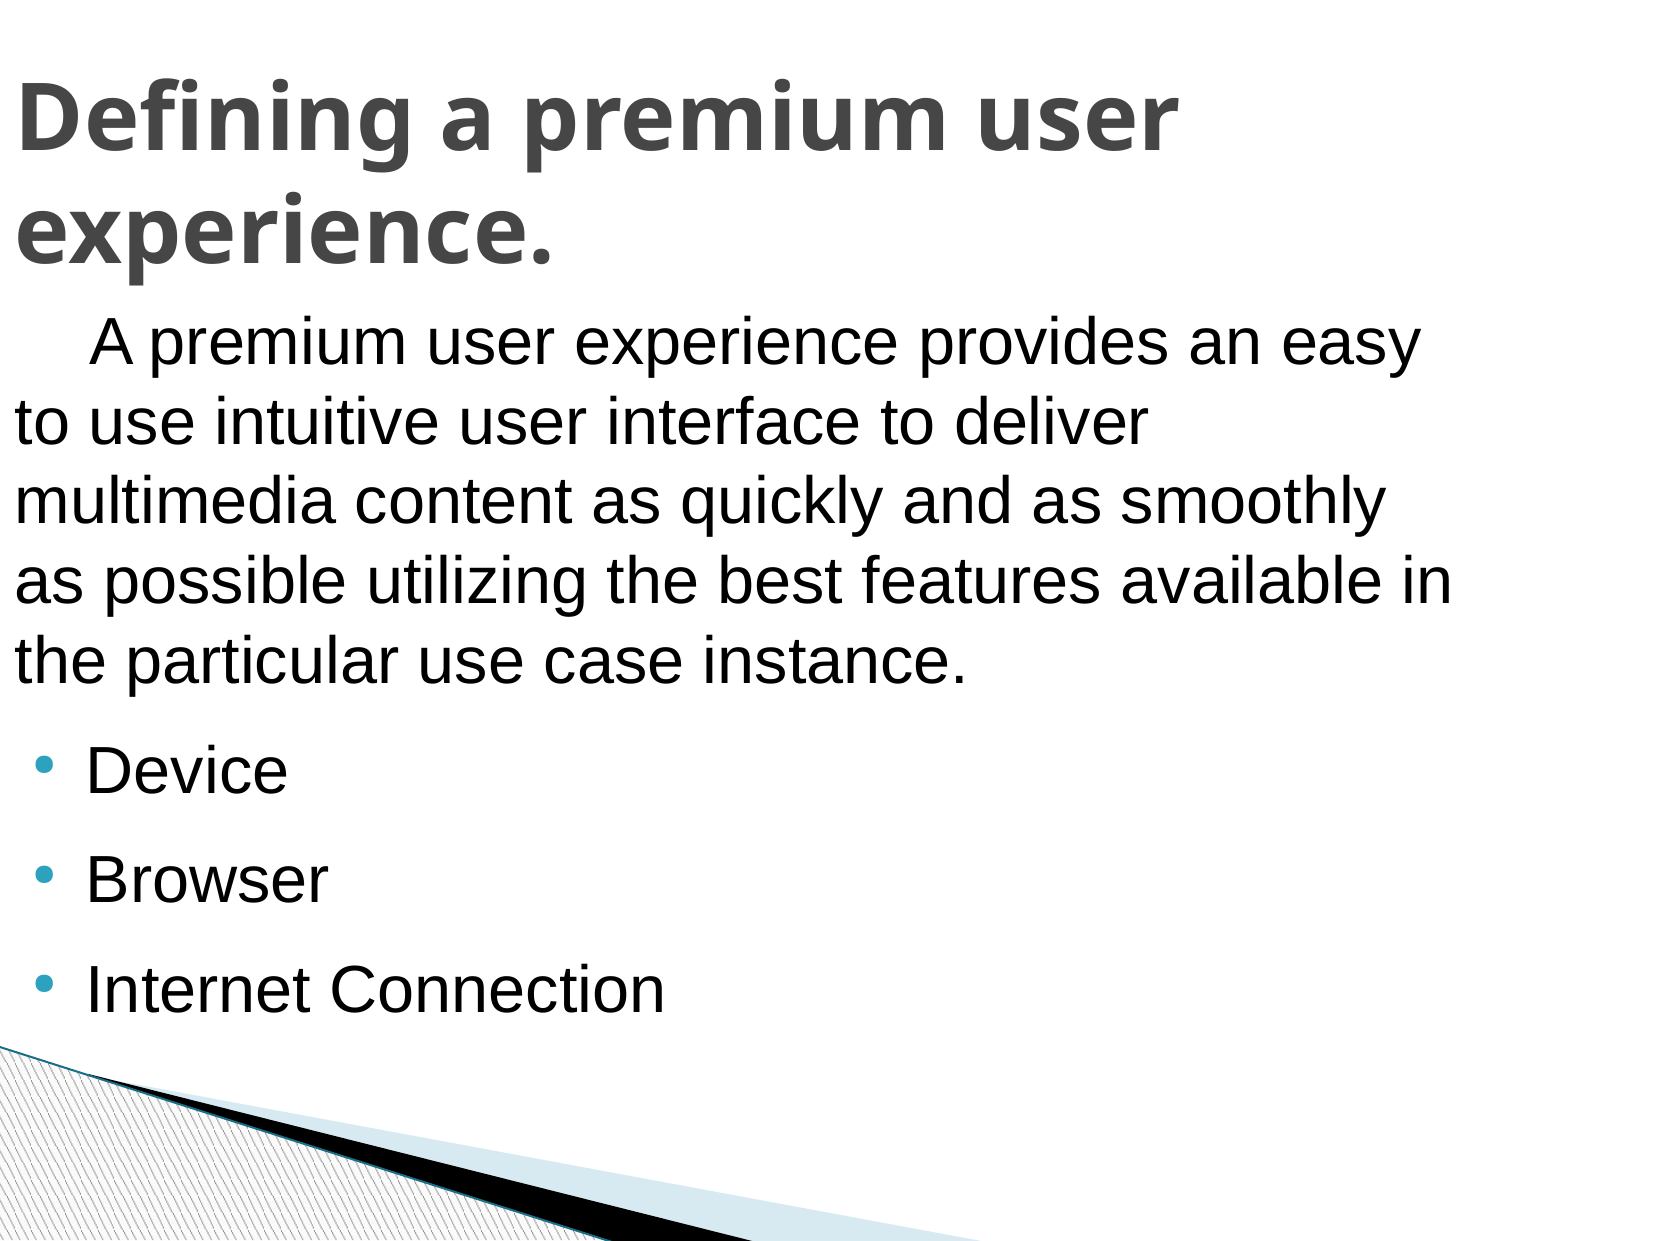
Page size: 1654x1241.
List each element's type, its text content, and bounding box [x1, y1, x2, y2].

list A premium user experience provides an easy to use intuitive user interface to deliver multimedia content as quickly and as smoothly as possible utilizing the best features available in the particular use case instance. Device Browser Internet Connection [0, 290, 1489, 1109]
title Defining a premium user experience. [0, 49, 1489, 257]
picture [0, 1109, 602, 1241]
